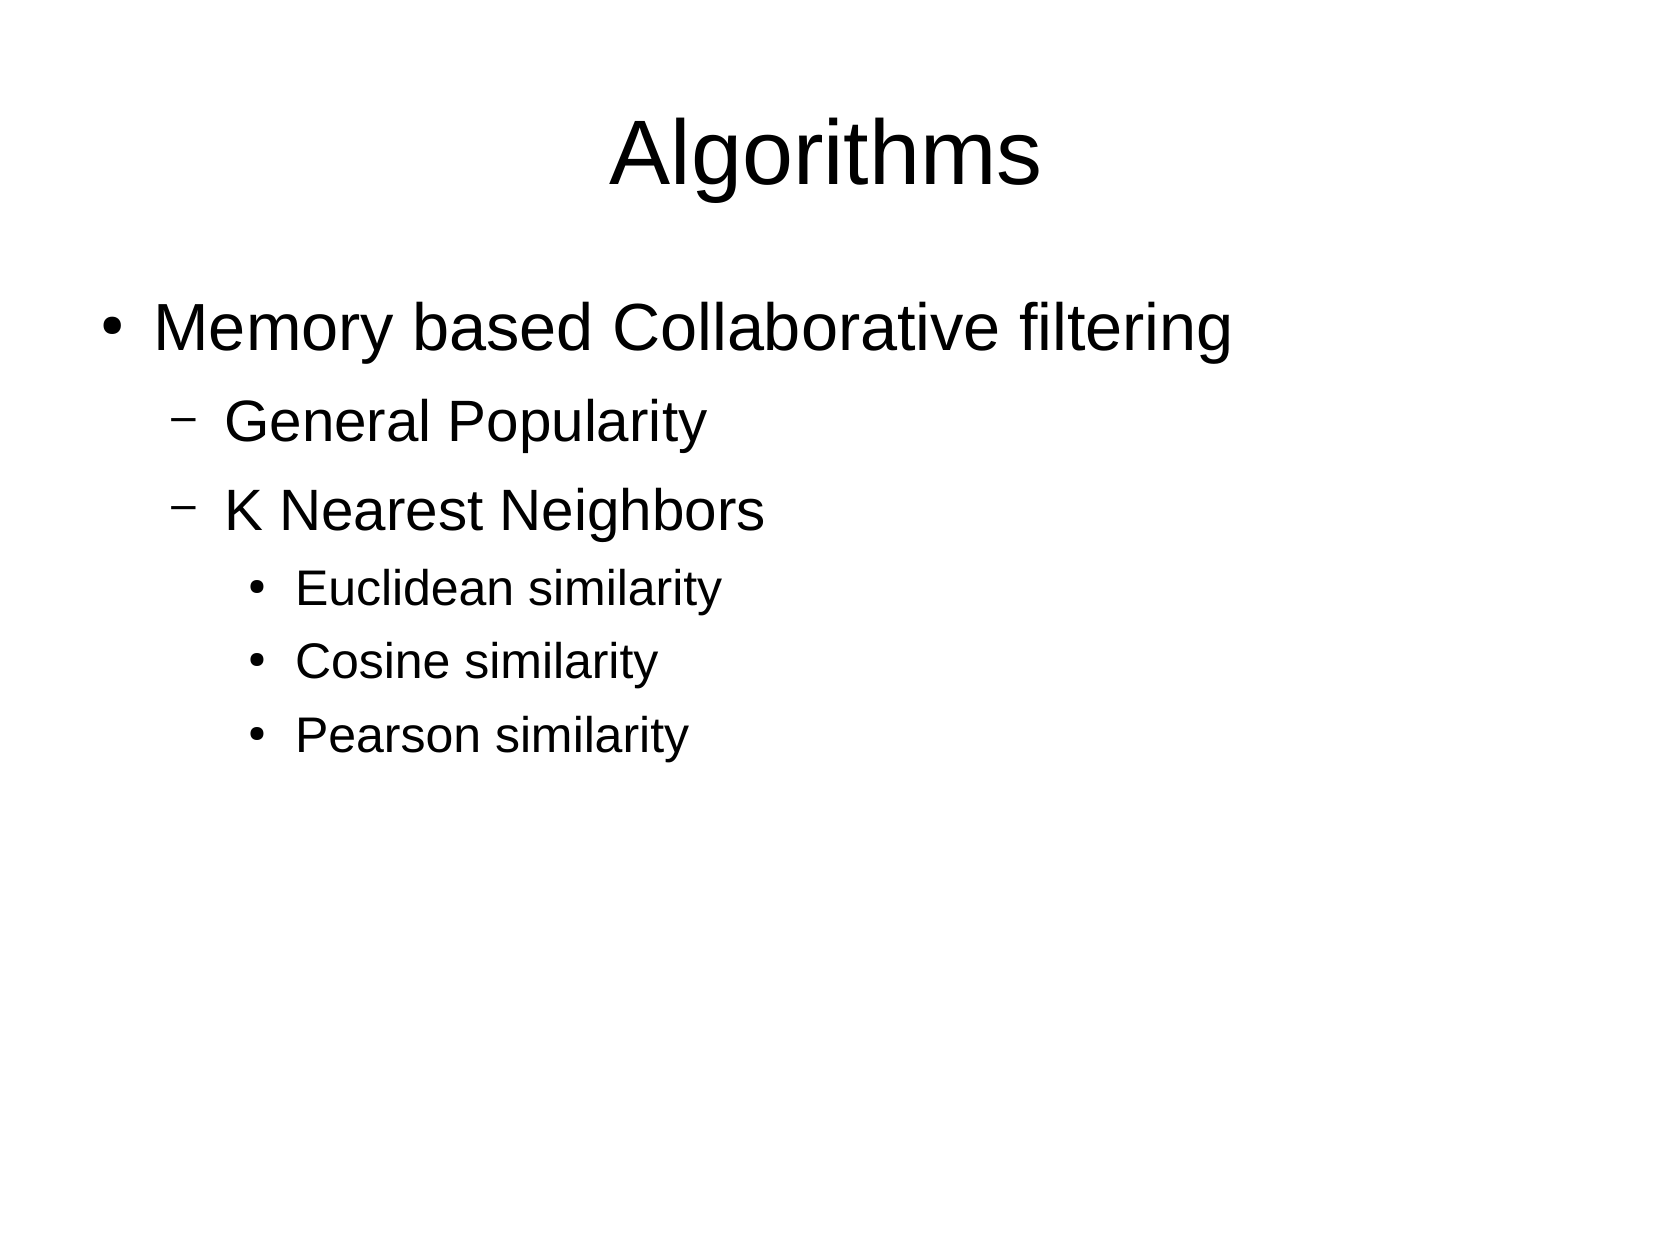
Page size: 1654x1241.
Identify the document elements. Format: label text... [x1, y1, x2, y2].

list Memory based Collaborative filtering General Popularity K Nearest Neighbors Euclidean similarity Cosine similarity Pearson similarity [82, 290, 1571, 1010]
title Algorithms [82, 49, 1571, 257]
